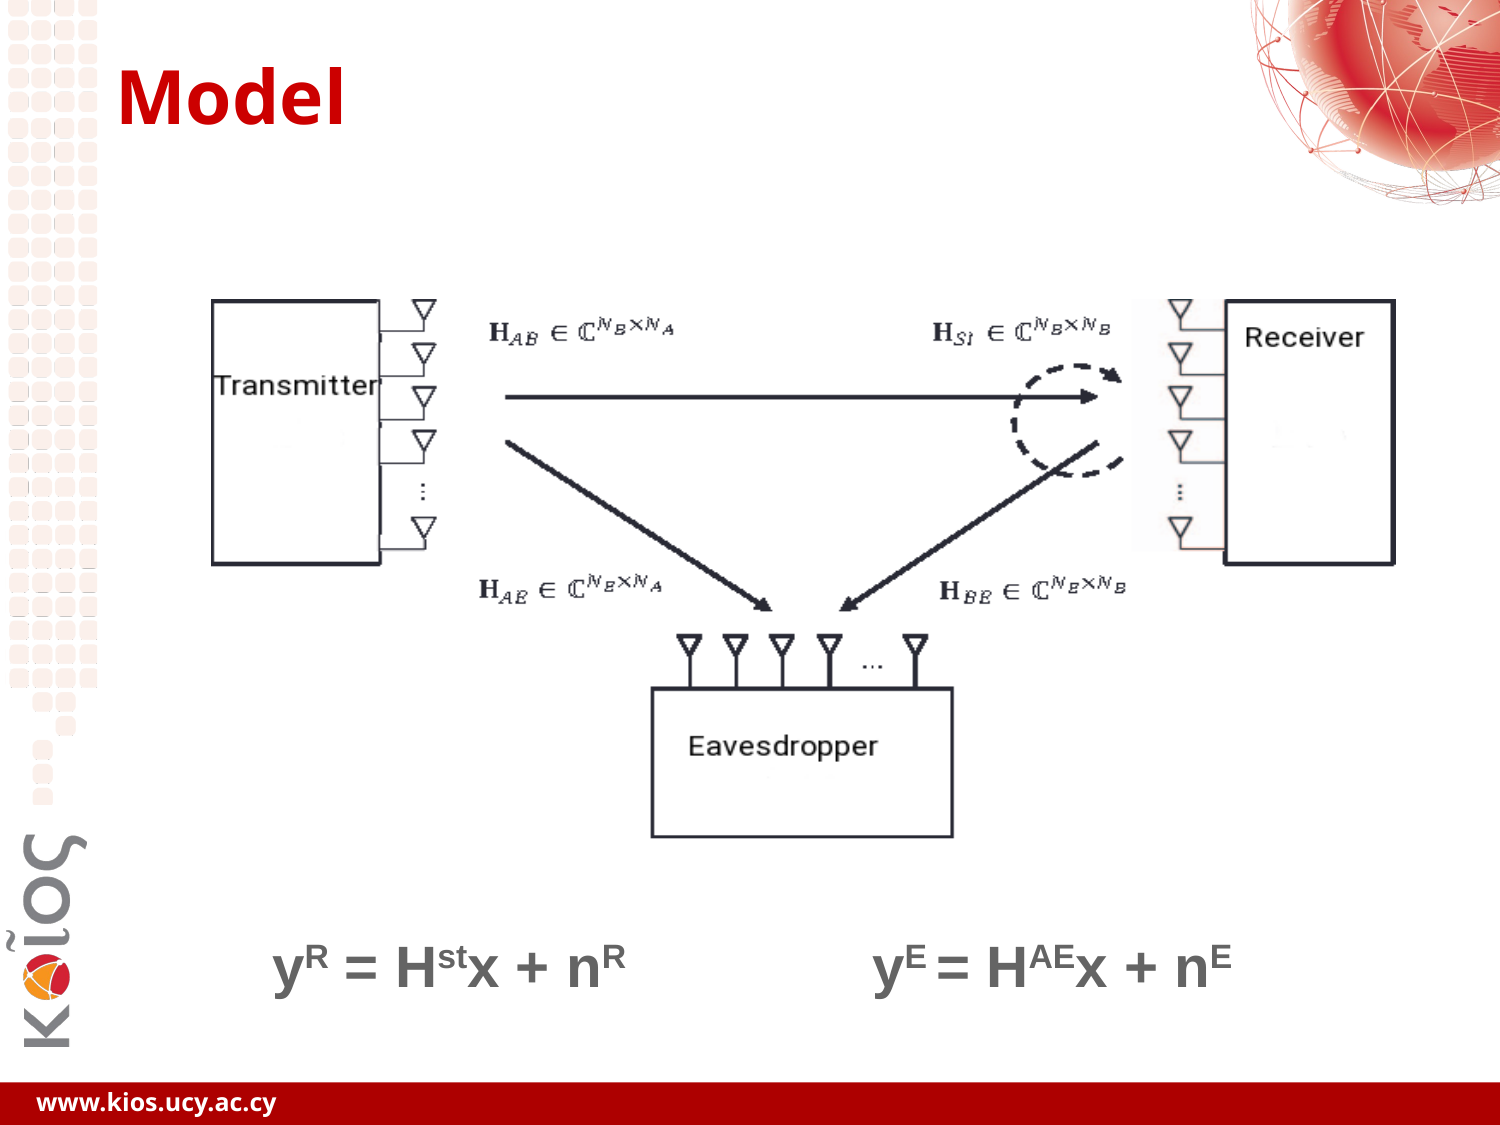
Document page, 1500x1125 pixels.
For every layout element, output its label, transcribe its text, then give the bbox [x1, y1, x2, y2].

picture [211, 299, 1396, 841]
list yR = Hstx + nR yE = HAEx + nE [115, 190, 1441, 1047]
title Model [100, 31, 1304, 159]
picture [1233, 0, 1500, 225]
picture [6, 835, 87, 1047]
